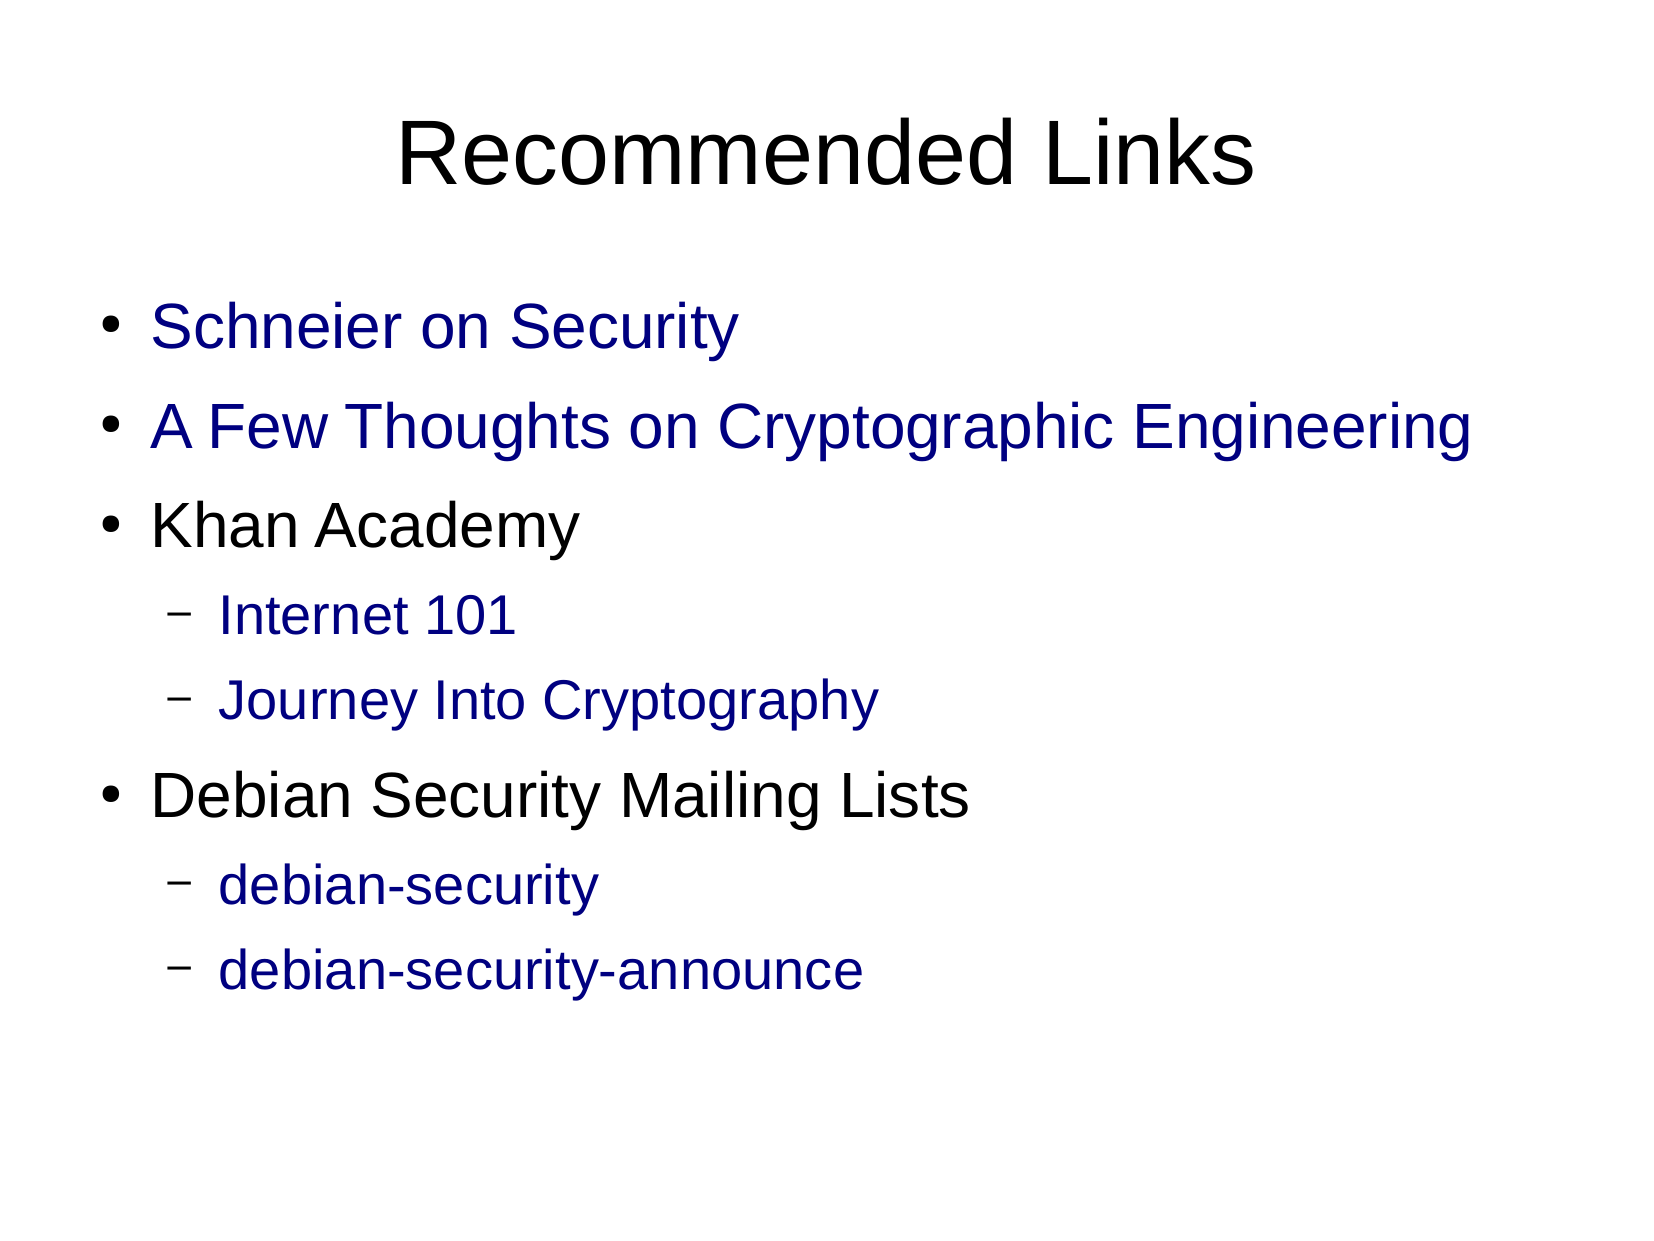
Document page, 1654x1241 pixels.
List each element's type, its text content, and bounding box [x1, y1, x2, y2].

list Schneier on Security A Few Thoughts on Cryptographic Engineering Khan Academy Internet 101 Journey Into Cryptography Debian Security Mailing Lists debian-security debian-security-announce [82, 290, 1571, 1010]
title Recommended Links [82, 49, 1571, 257]
